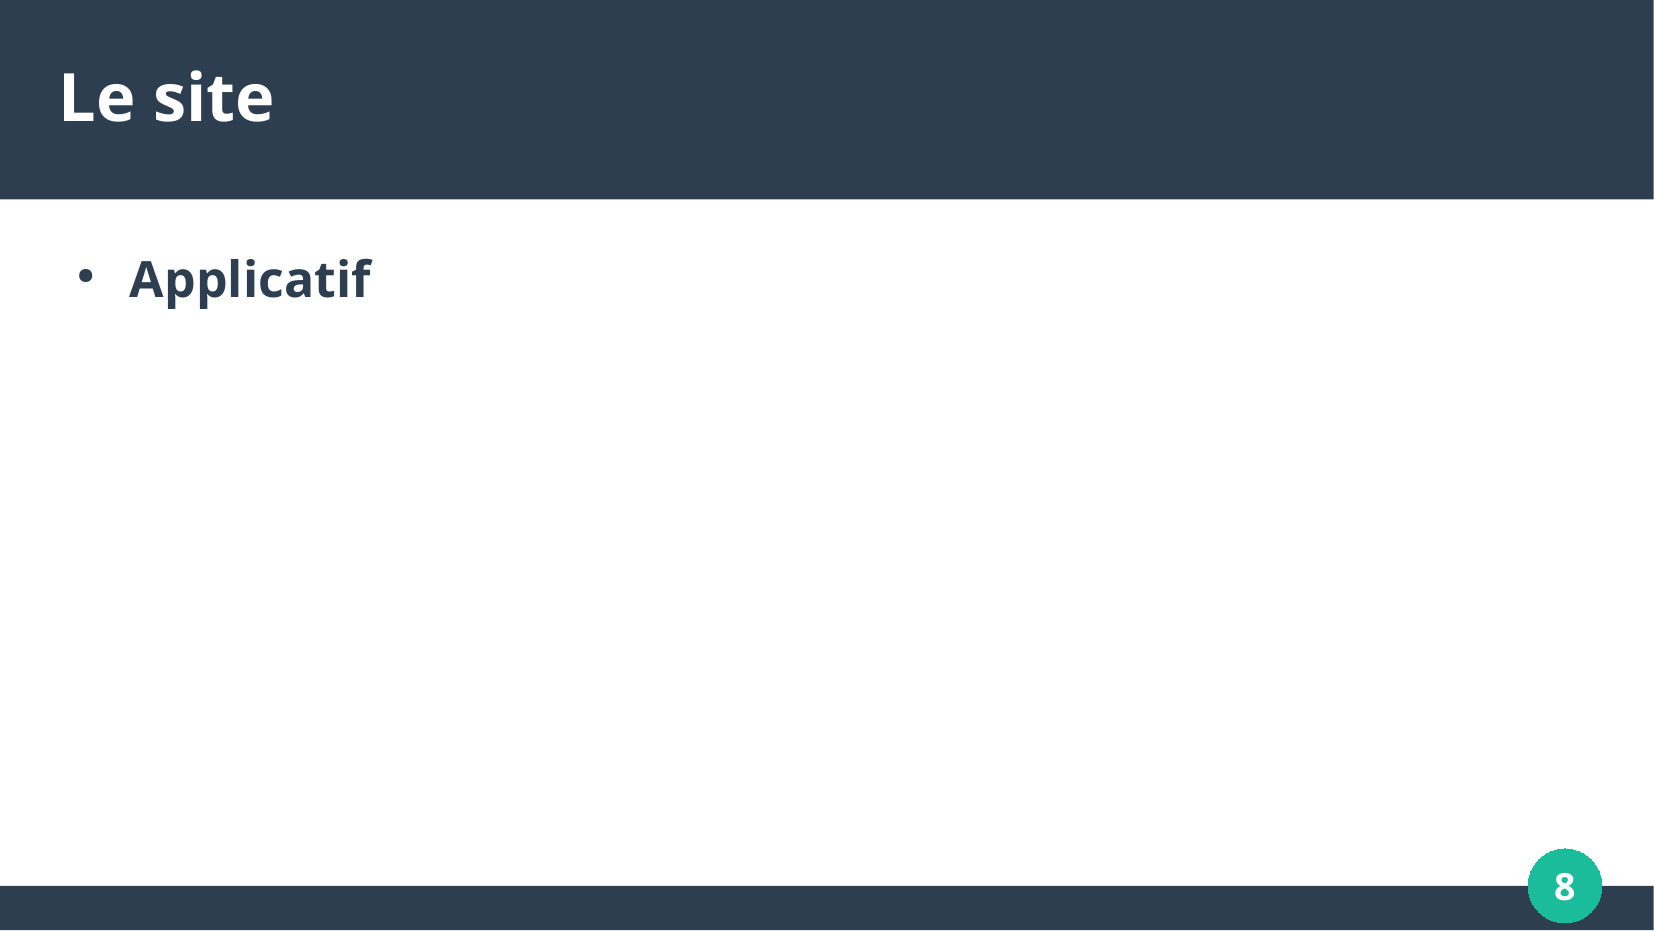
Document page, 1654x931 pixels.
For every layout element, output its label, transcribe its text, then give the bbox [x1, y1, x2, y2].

list Applicatif [59, 243, 1595, 864]
title Le site [59, 37, 1595, 155]
